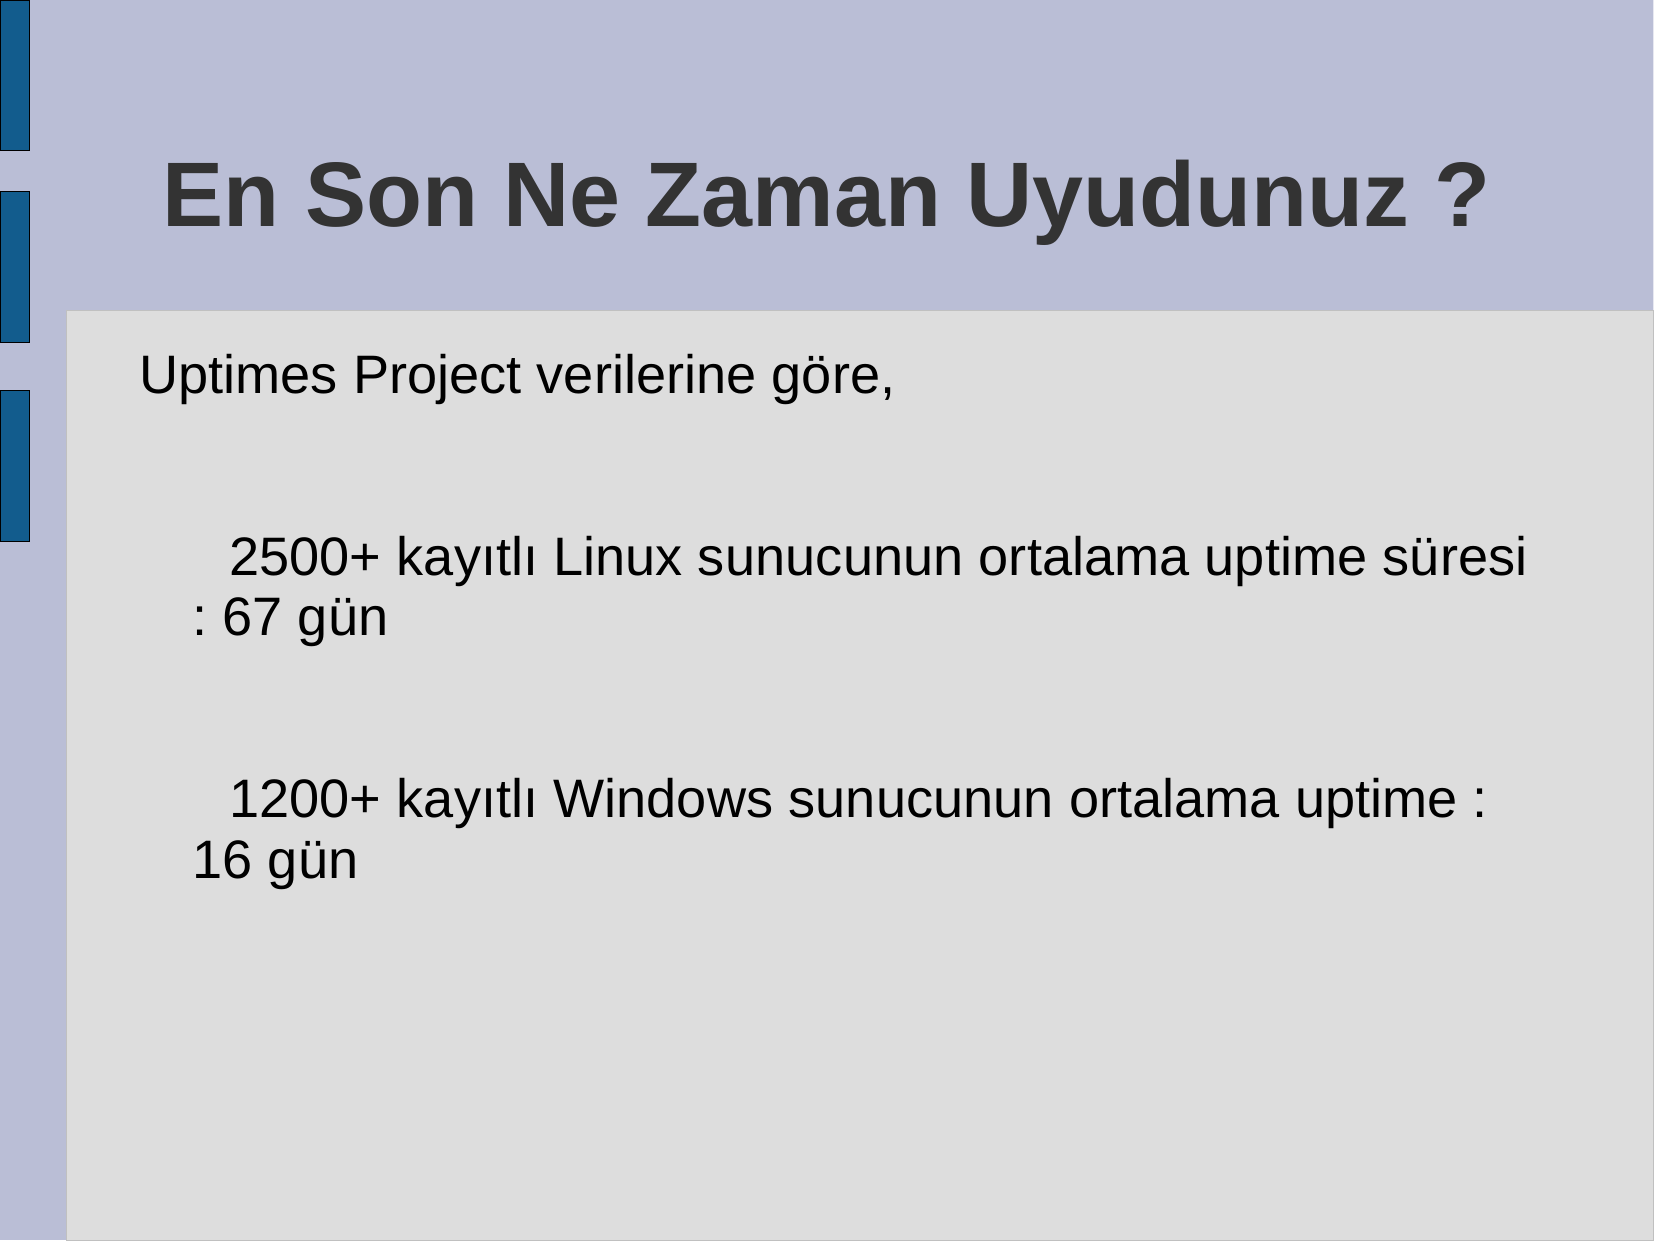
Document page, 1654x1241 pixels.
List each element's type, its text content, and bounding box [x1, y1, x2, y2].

list Uptimes Project verilerine göre, 2500+ kayıtlı Linux sunucunun ortalama uptime süresi : 67 gün 1200+ kayıtlı Windows sunucunun ortalama uptime : 16 gün [121, 344, 1534, 1127]
title En Son Ne Zaman Uyudunuz ? [121, 87, 1534, 302]
